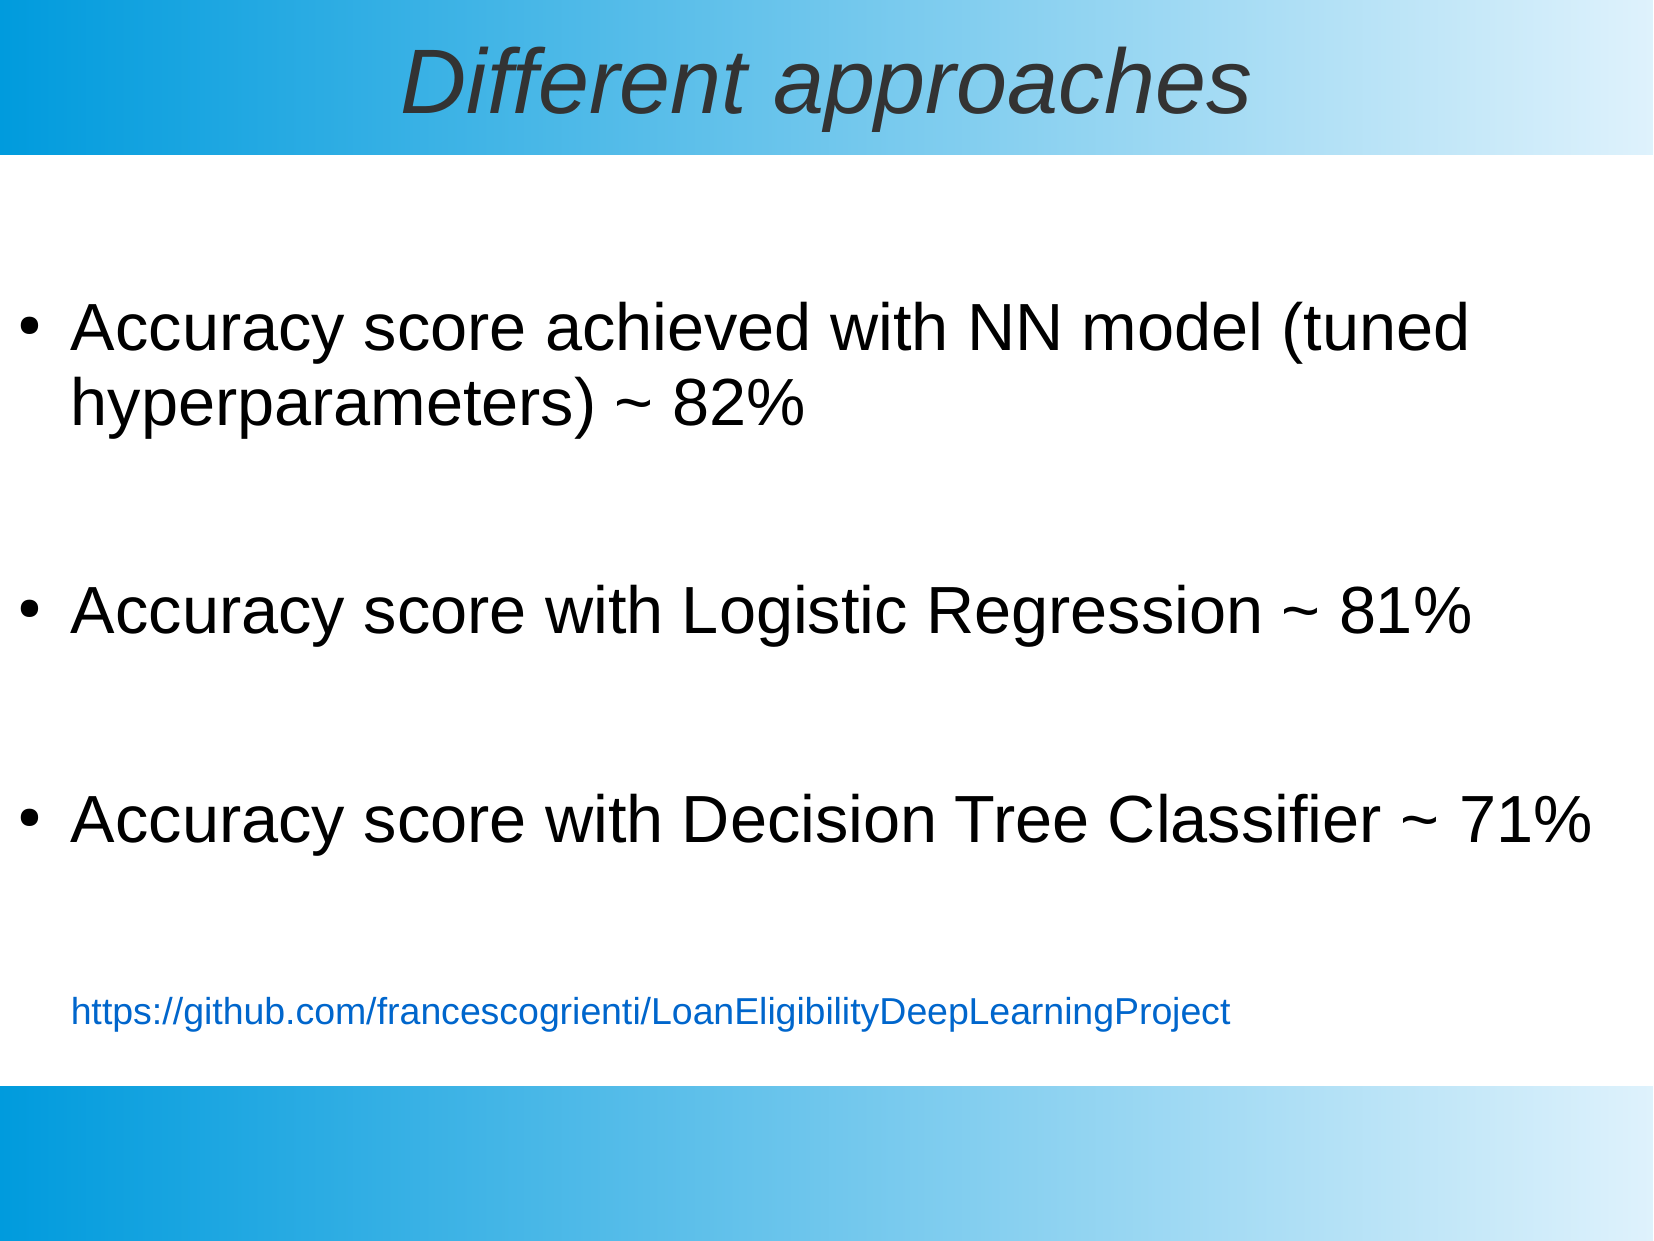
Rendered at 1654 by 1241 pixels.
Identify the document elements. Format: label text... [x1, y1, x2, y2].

title Different approaches [82, 30, 1571, 135]
list Accuracy score achieved with NN model (tuned hyperparameters) ~ 82% Accuracy score with Logistic Regression ~ 81% Accuracy score with Decision Tree Classifier ~ 71% https://github.com/francescogrienti/LoanEligibilityDeepLearningProject [0, 290, 1654, 1010]
